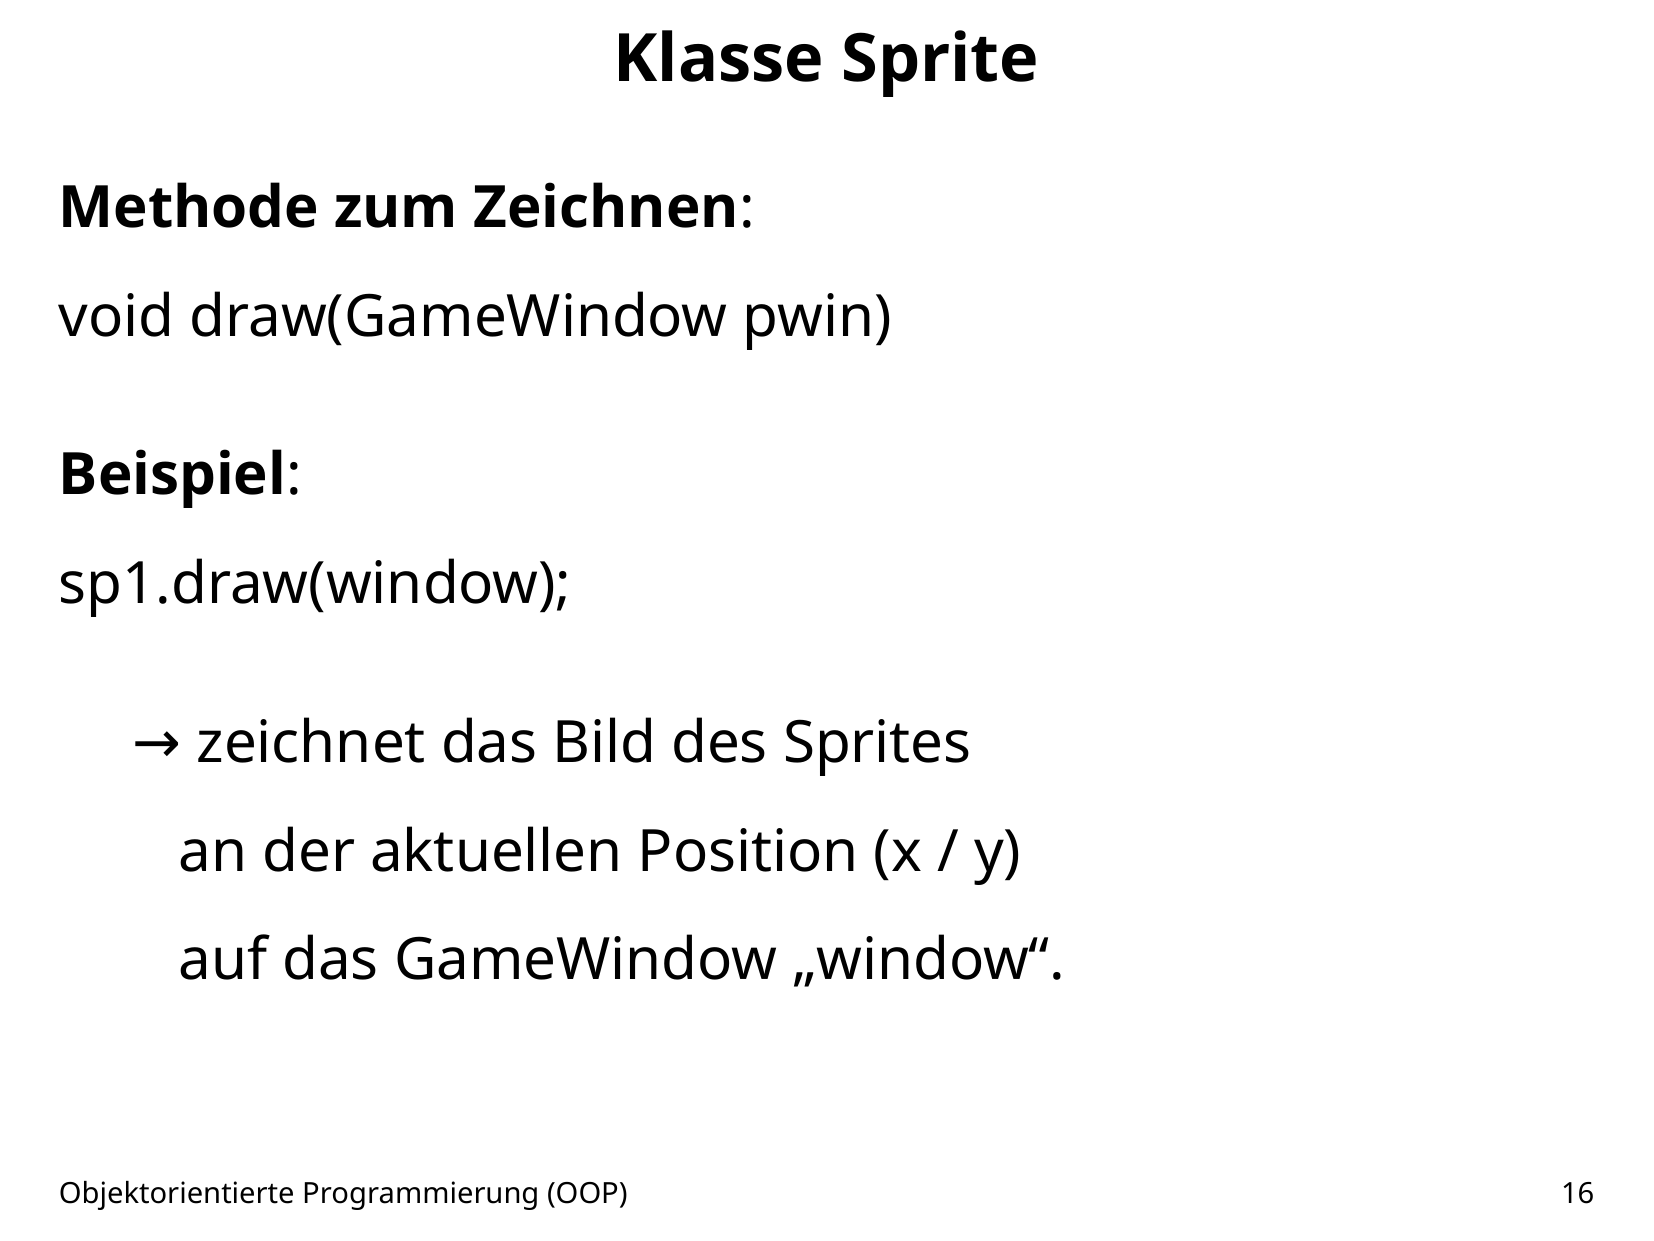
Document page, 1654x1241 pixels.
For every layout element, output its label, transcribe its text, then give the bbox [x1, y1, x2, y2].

title Klasse Sprite [0, 5, 1654, 107]
list Methode zum Zeichnen: void draw(GameWindow pwin) Beispiel: sp1.draw(window); → zeichnet das Bild des Sprites an der aktuellen Position (x / y) auf das GameWindow „window“. [59, 165, 1630, 1146]
